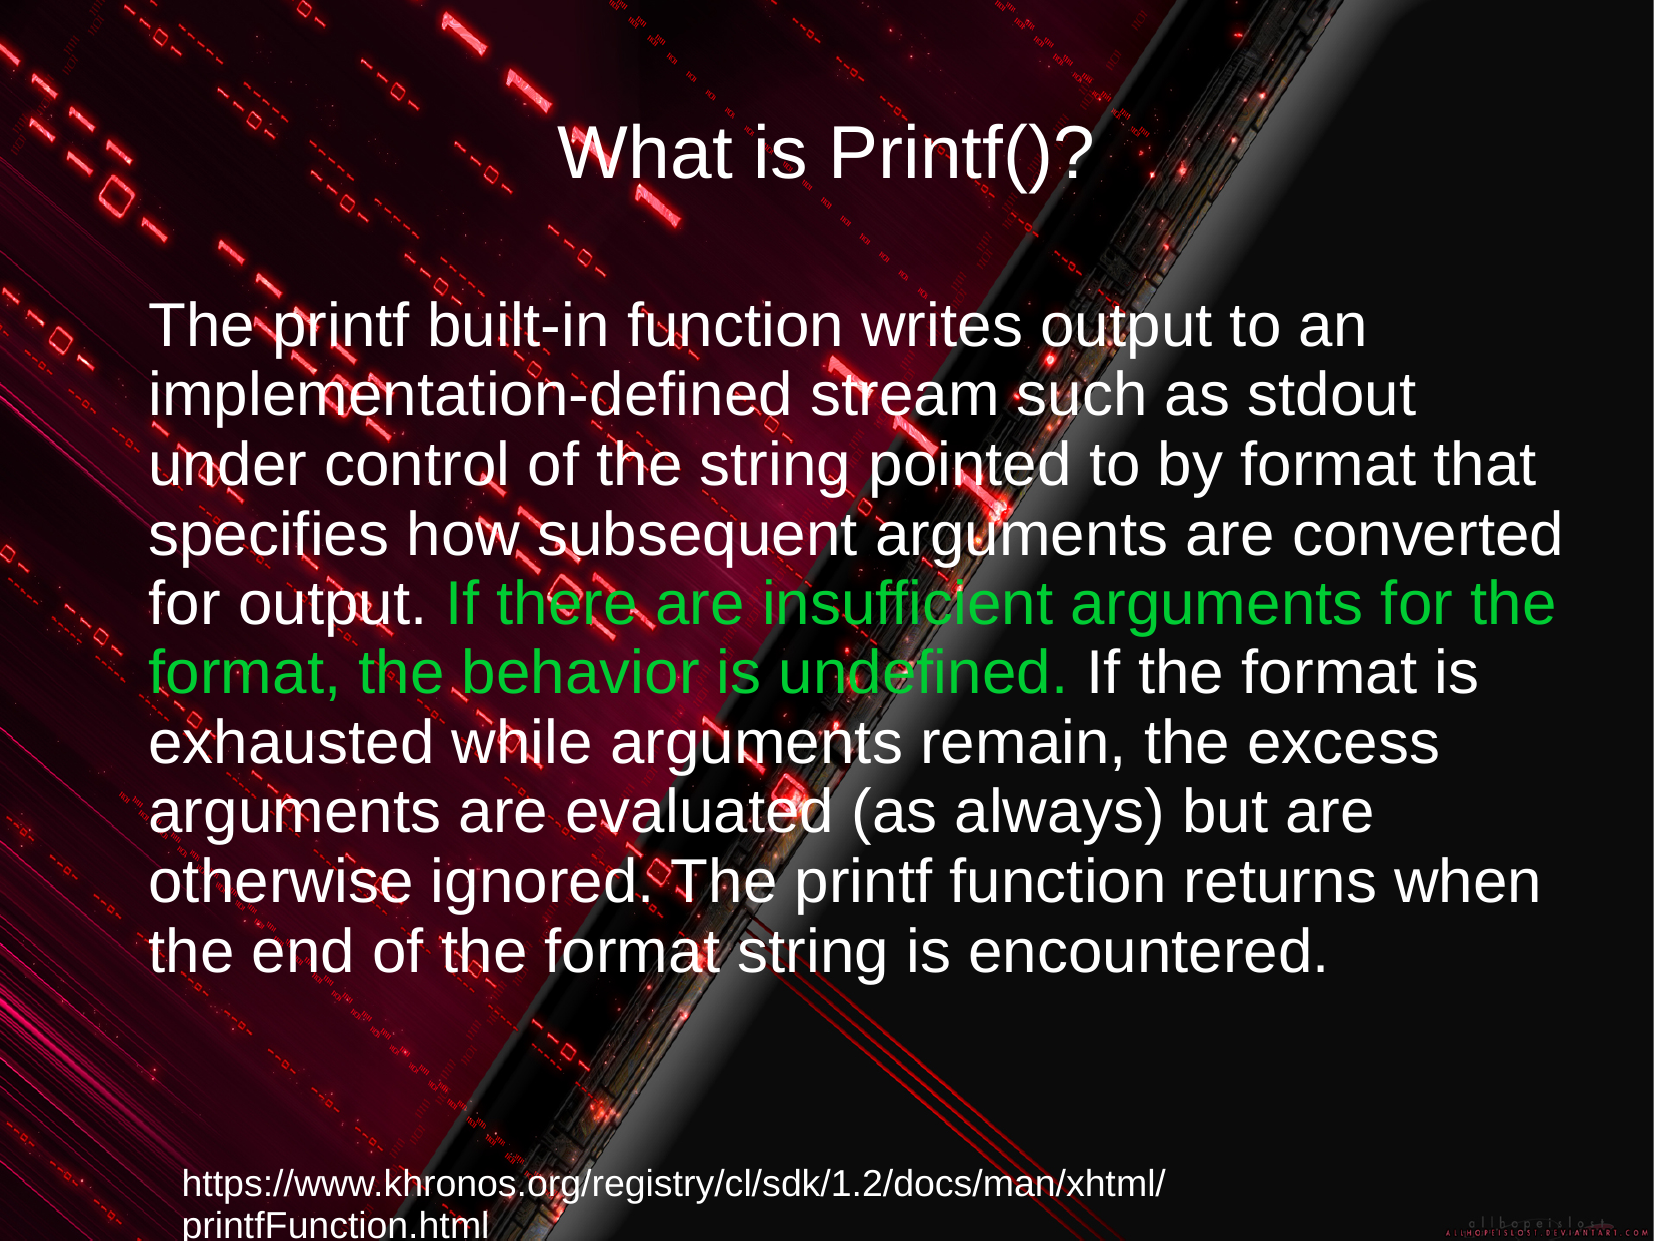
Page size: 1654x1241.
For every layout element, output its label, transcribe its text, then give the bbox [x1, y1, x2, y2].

picture [187, 1220, 197, 1236]
list The printf built-in function writes output to an implementation-defined stream such as stdout under control of the string pointed to by format that specifies how subsequent arguments are converted for output. If there are insufficient arguments for the format, the behavior is undefined. If the format is exhausted while arguments remain, the excess arguments are evaluated (as always) but are otherwise ignored. The printf function returns when the end of the format string is encountered. [82, 290, 1571, 1010]
picture [0, 0, 1654, 1241]
text_box https://www.khronos.org/registry/cl/sdk/1.2/docs/man/xhtml/printfFunction.html [166, 1154, 1487, 1212]
title What is Printf()? [82, 49, 1571, 257]
